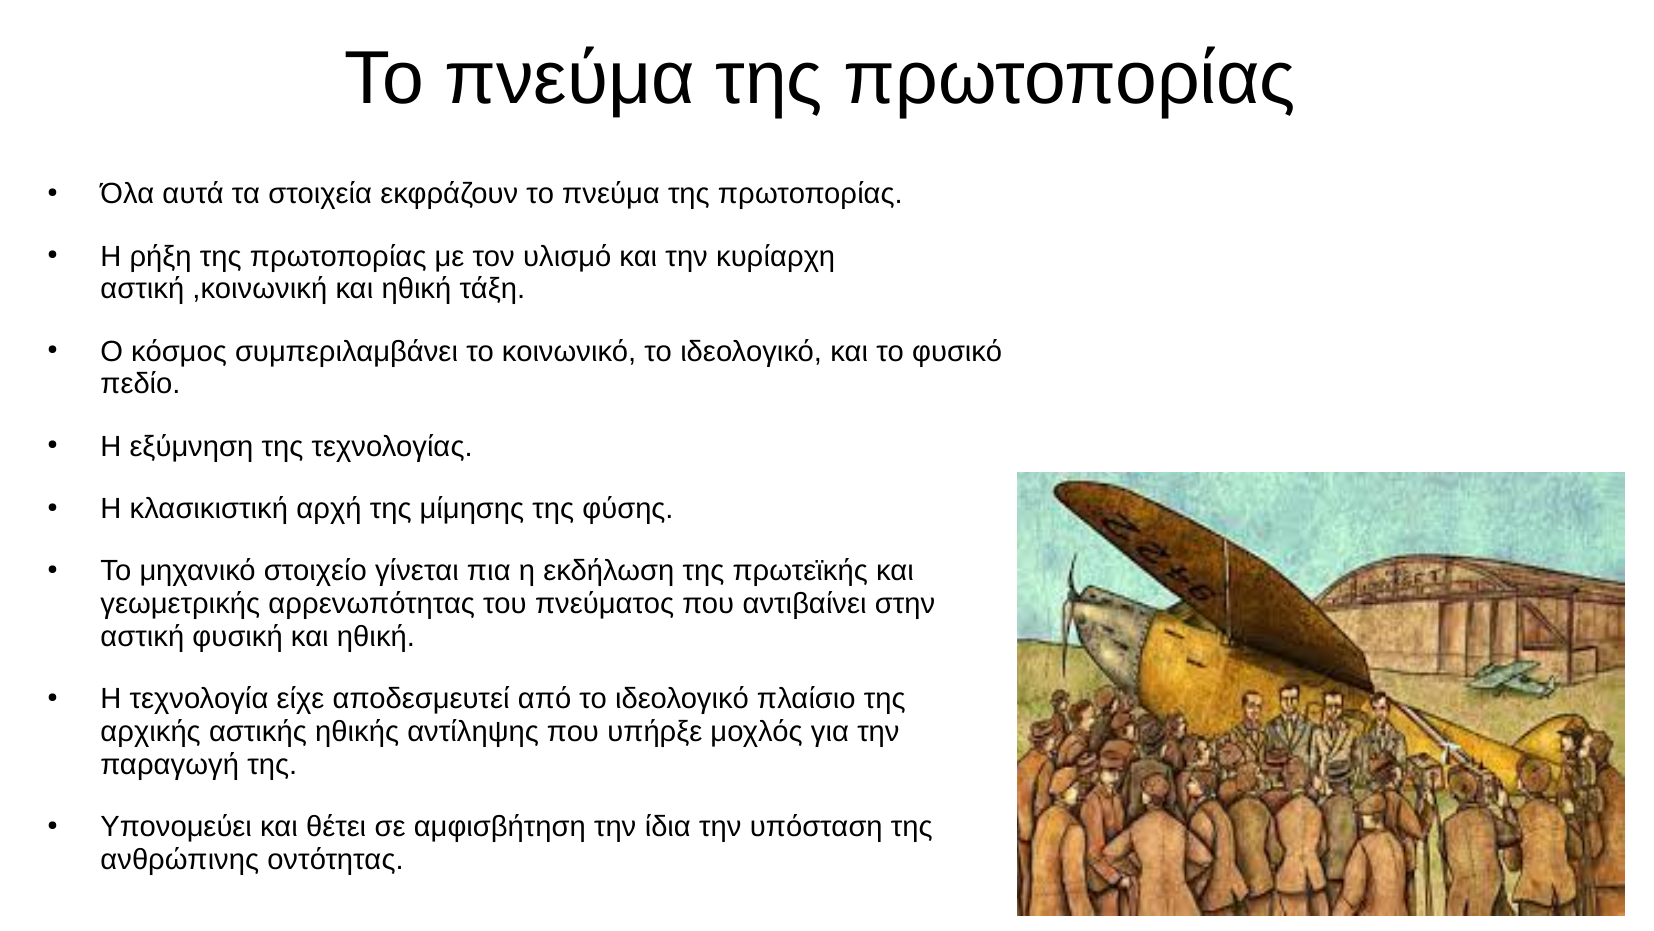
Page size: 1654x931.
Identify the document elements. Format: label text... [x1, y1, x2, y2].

picture [1017, 472, 1625, 916]
title Το πνεύμα της πρωτοπορίας [76, 0, 1565, 156]
list Όλα αυτά τα στοιχεία εκφράζουν το πνεύμα της πρωτοπορίας. Η ρήξη της πρωτοπορίας με τον υλισμό και την κυρίαρχη αστική ,κοινωνική και ηθική τάξη. Ο κόσμος συμπεριλαμβάνει το κοινωνικό, το ιδεολογικό, και το φυσικό πεδίο. Η εξύμνηση της τεχνολογίας. Η κλασικιστική αρχή της μίμησης της φύσης. Το μηχανικό στοιχείο γίνεται πια η εκδήλωση της πρωτεϊκής και γεωμετρικής αρρενωπότητας του πνεύματος που αντιβαίνει στην αστική φυσική και ηθική. Η τεχνολογία είχε αποδεσμευτεί από το ιδεολογικό πλαίσιο της αρχικής αστικής ηθικής αντίληψης που υπήρξε μοχλός για την παραγωγή της. Υπονομεύει και θέτει σε αμφισβήτηση την ίδια την υπόσταση της ανθρώπινης οντότητας. [29, 177, 1010, 890]
